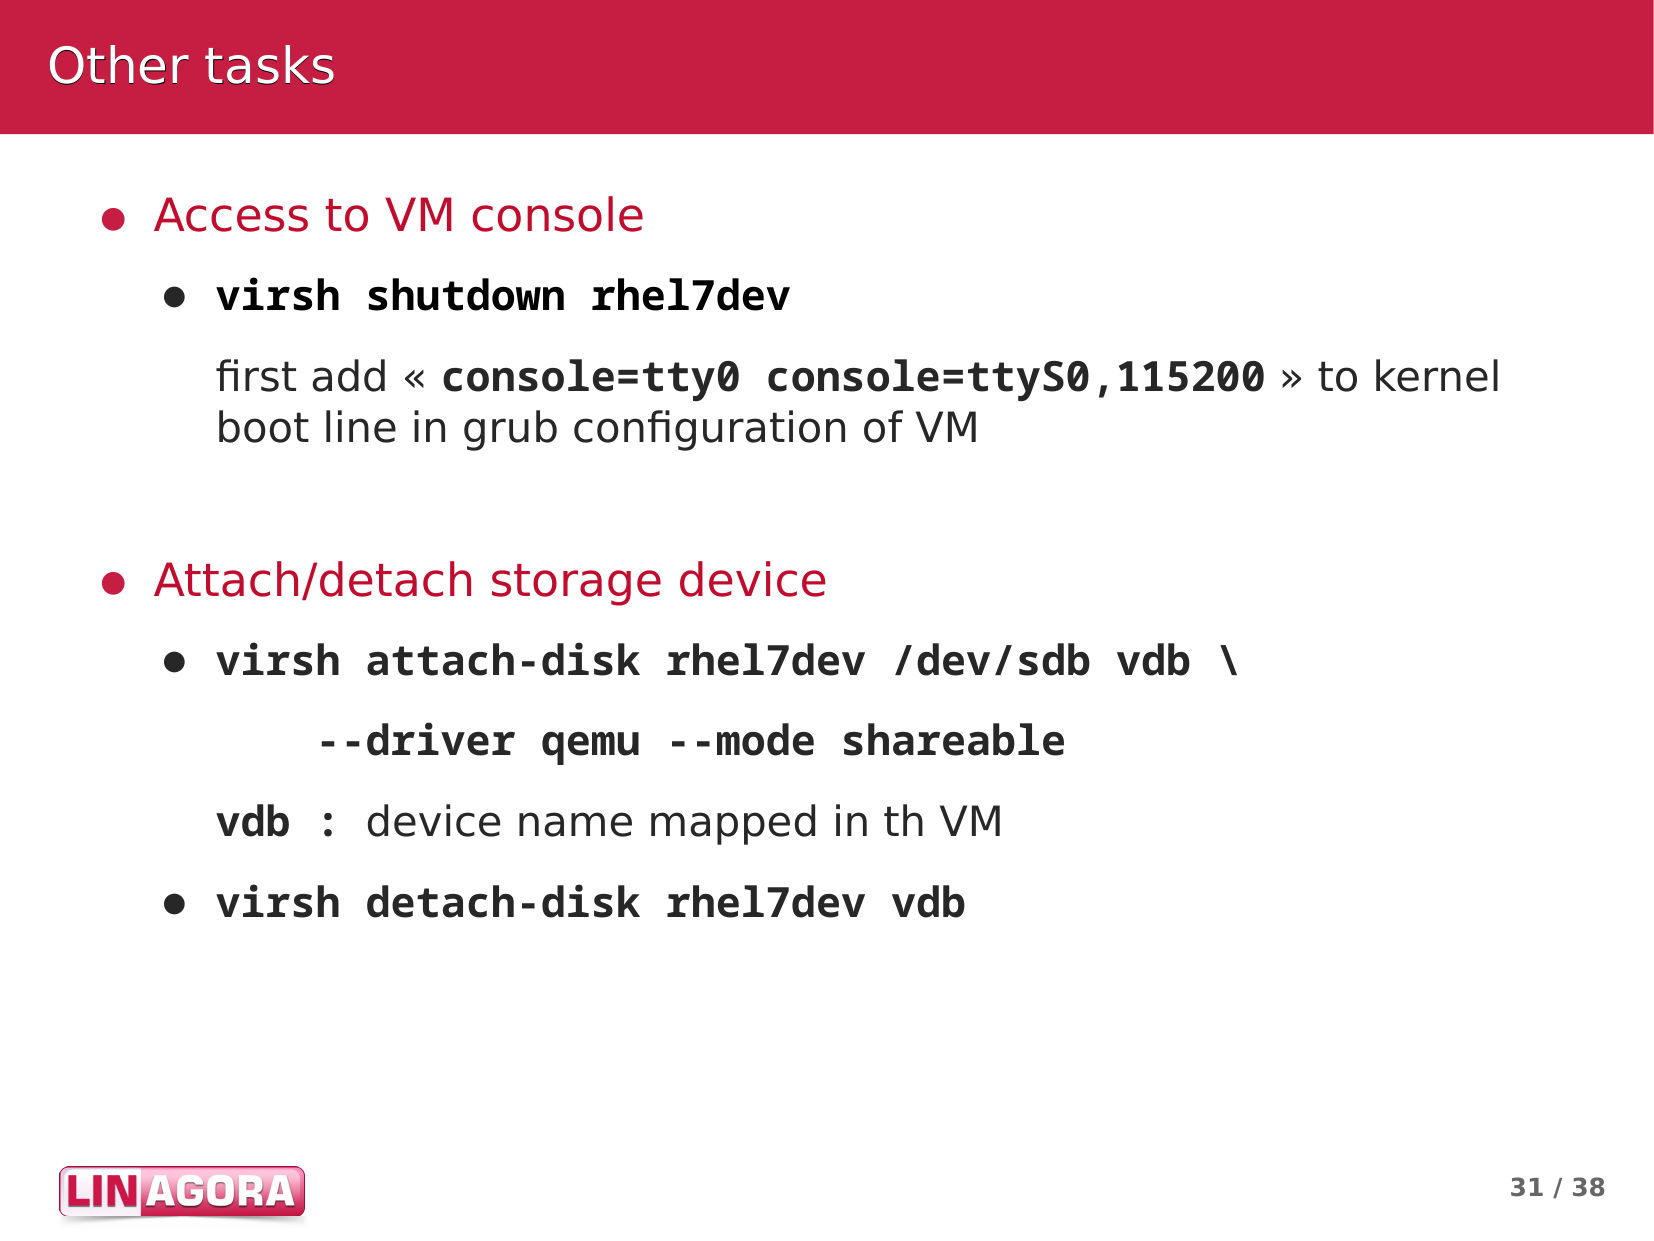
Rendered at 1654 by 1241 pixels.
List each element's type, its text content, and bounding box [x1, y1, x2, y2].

list Access to VM console virsh shutdown rhel7dev first add « console=tty0 console=ttyS0,115200 » to kernel boot line in grub configuration of VM Attach/detach storage device virsh attach-disk rhel7dev /dev/sdb vdb \ --driver qemu --mode shareable vdb : device name mapped in th VM virsh detach-disk rhel7dev vdb [82, 188, 1571, 1111]
title Other tasks [47, 7, 1624, 126]
picture [59, 1166, 308, 1229]
